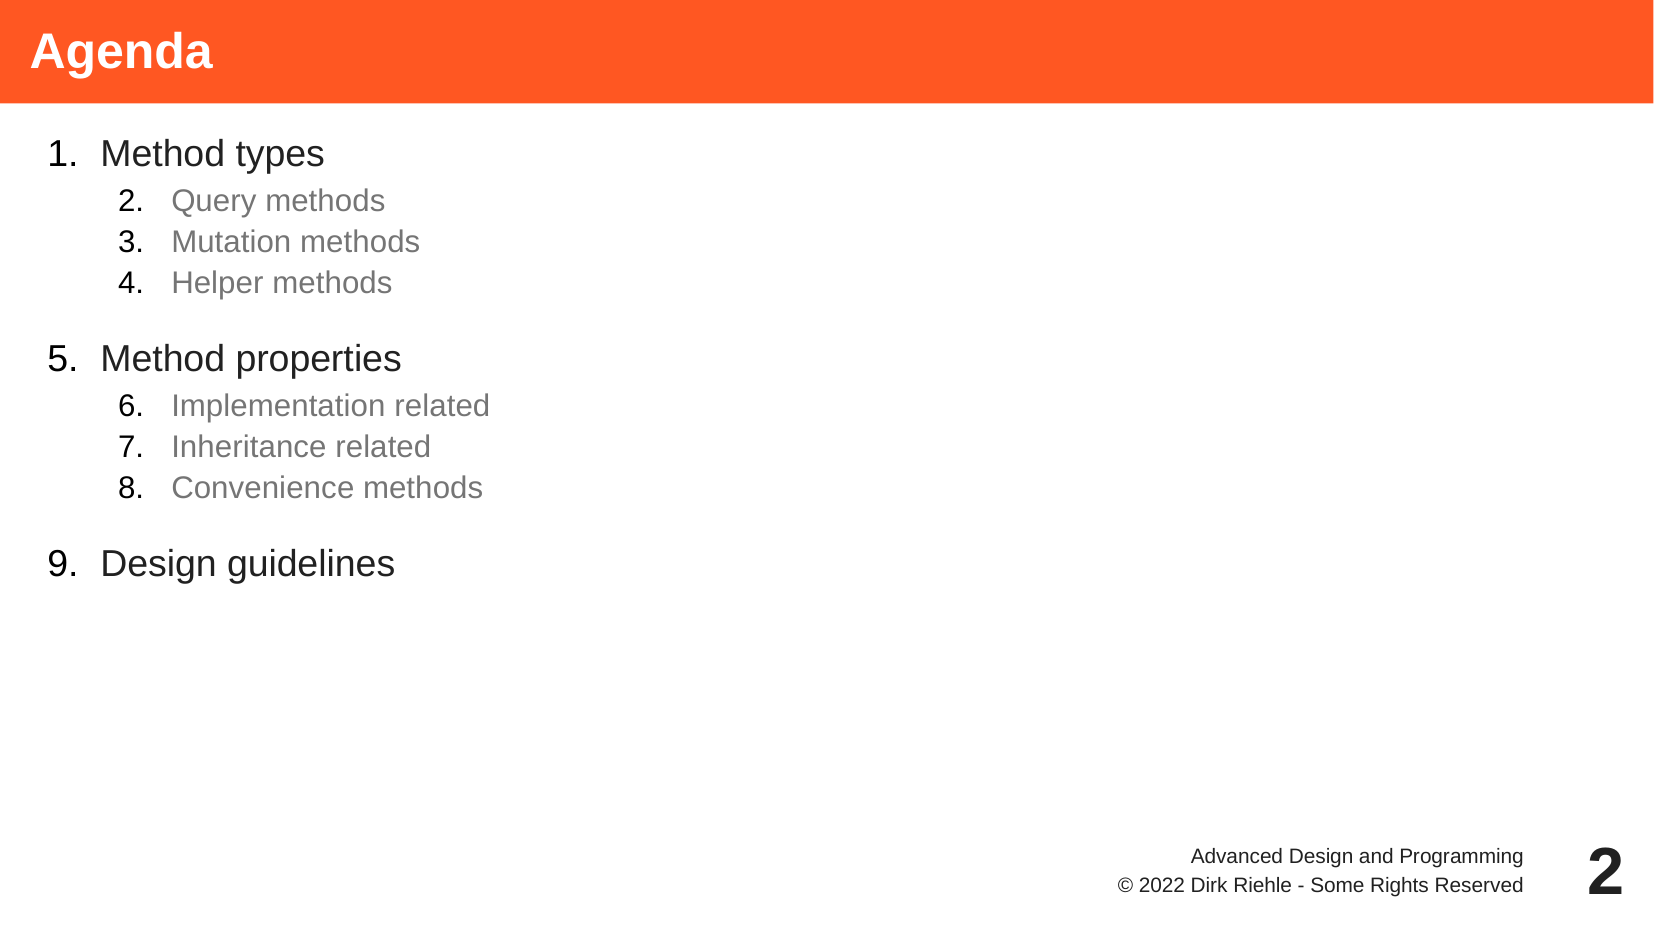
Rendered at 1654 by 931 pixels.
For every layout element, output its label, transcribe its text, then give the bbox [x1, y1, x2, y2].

title Agenda [0, 0, 1654, 104]
list Method types Query methods Mutation methods Helper methods Method properties Implementation related Inheritance related Convenience methods Design guidelines [29, 132, 1625, 813]
